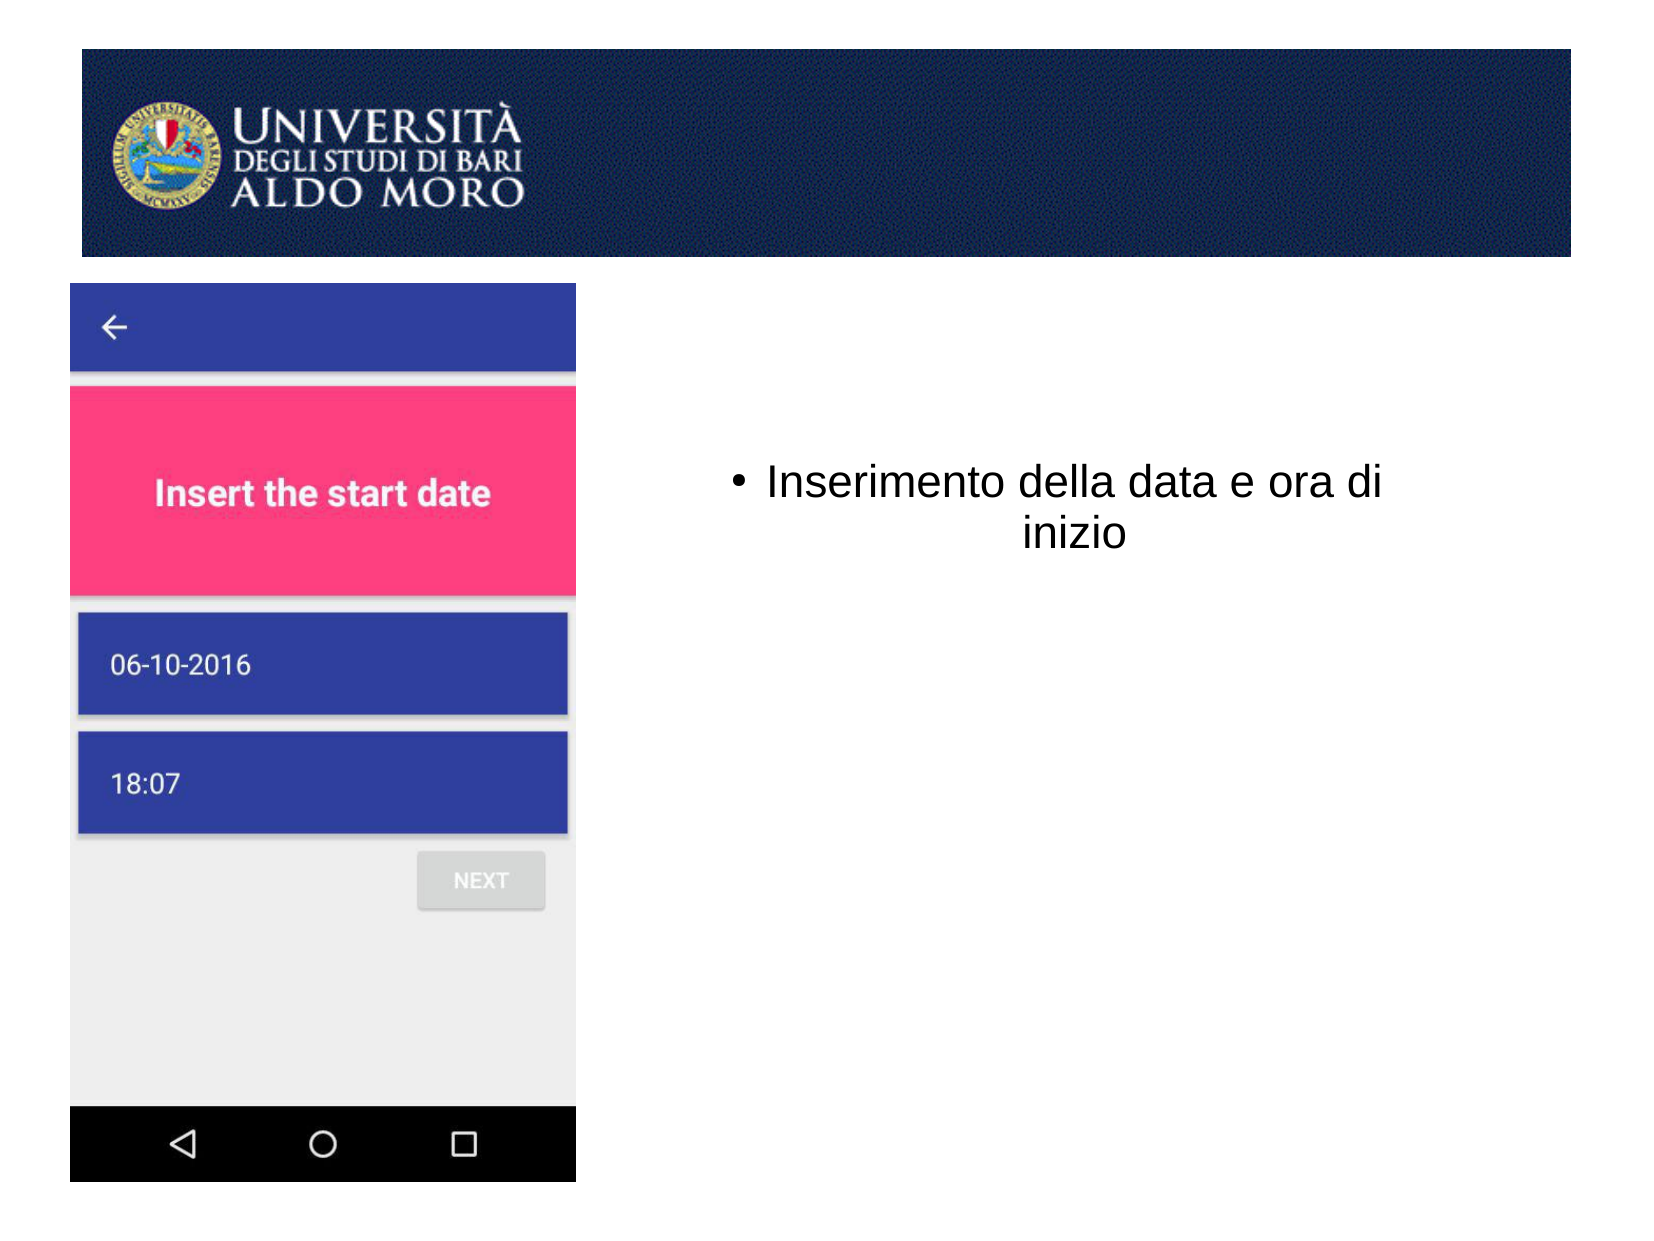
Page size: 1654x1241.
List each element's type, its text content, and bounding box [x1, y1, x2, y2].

picture [82, 49, 1571, 257]
text_box Inserimento della data e ora di inizio [708, 448, 1406, 567]
picture [70, 283, 576, 1182]
